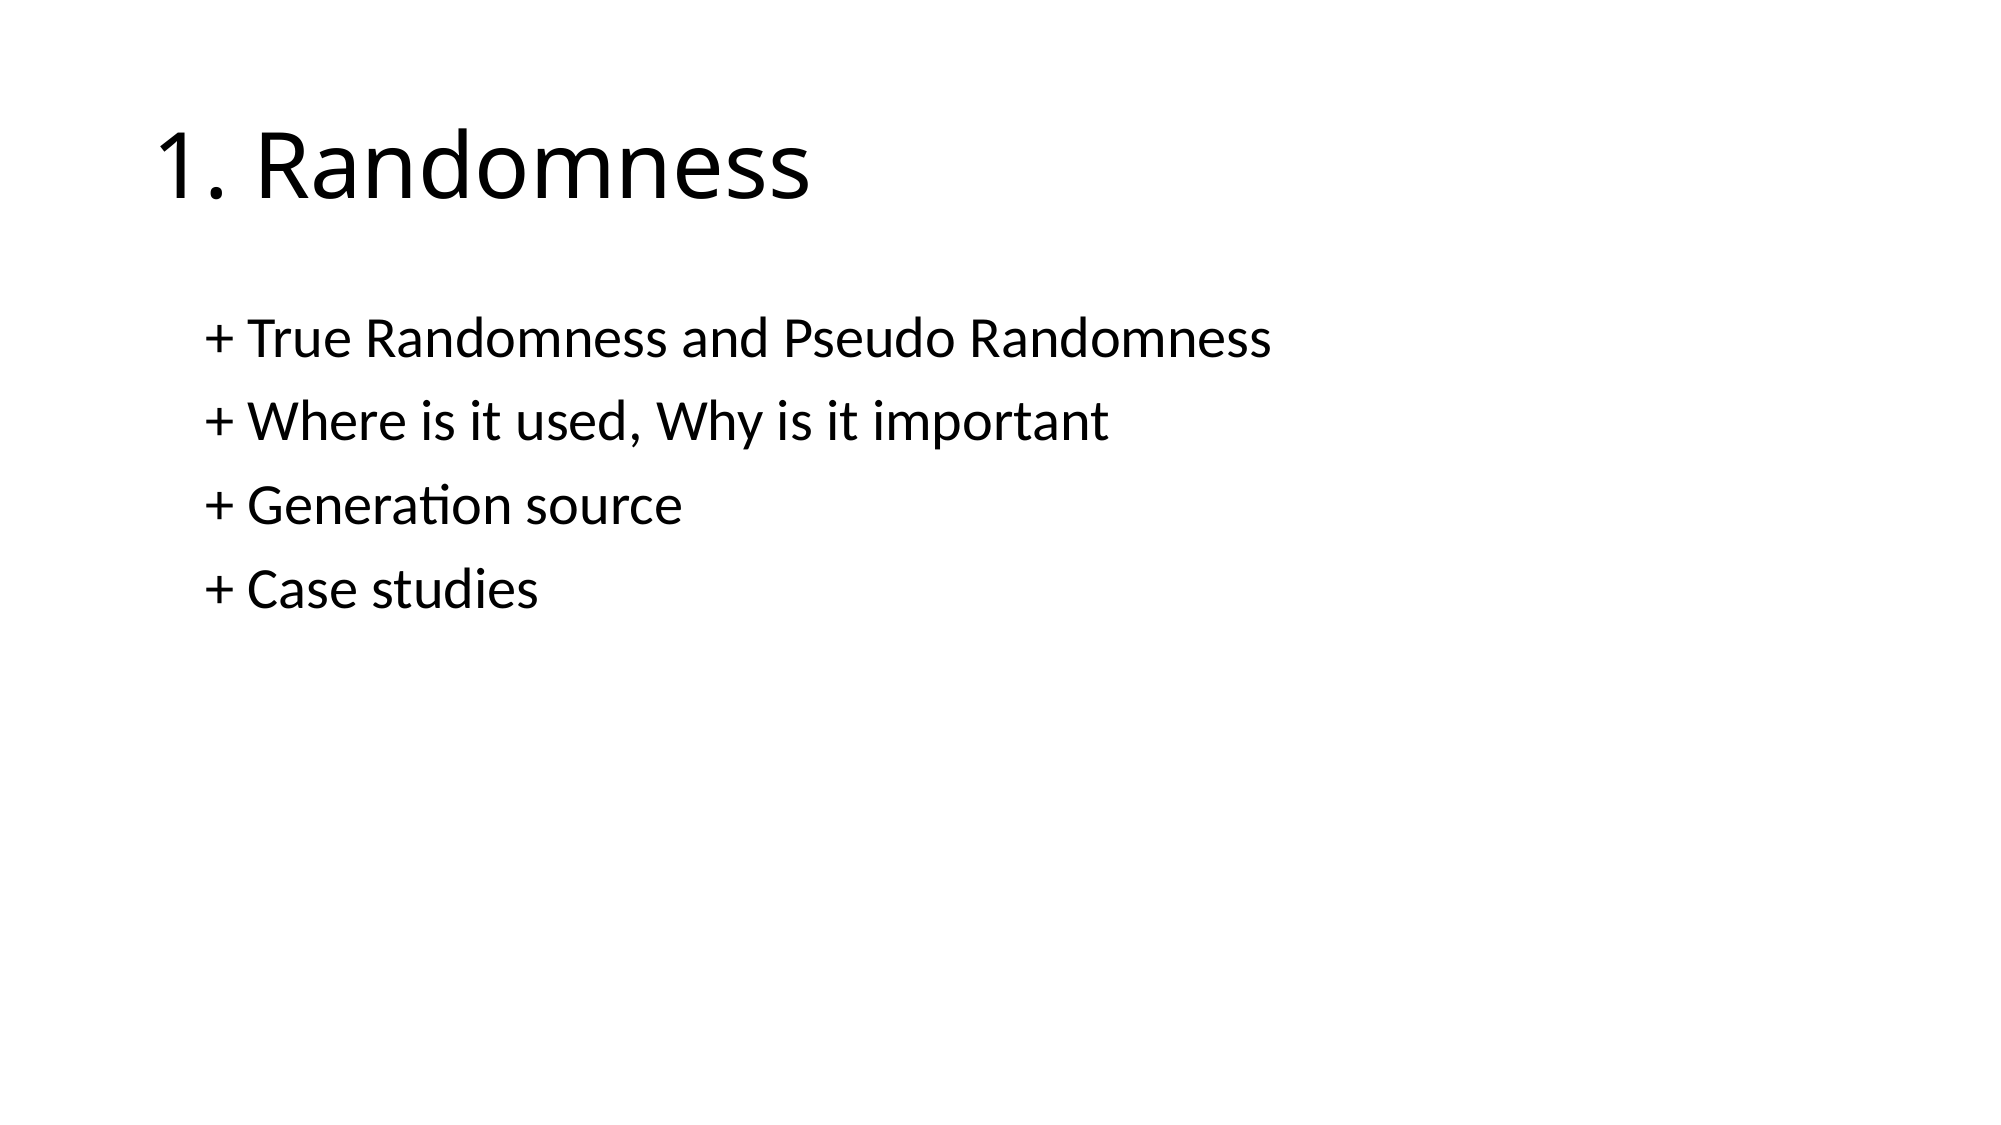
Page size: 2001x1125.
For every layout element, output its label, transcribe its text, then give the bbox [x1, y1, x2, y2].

title 1. Randomness [137, 59, 1863, 278]
list + True Randomness and Pseudo Randomness + Where is it used, Why is it important + Generation source + Case studies [137, 299, 1863, 1014]
